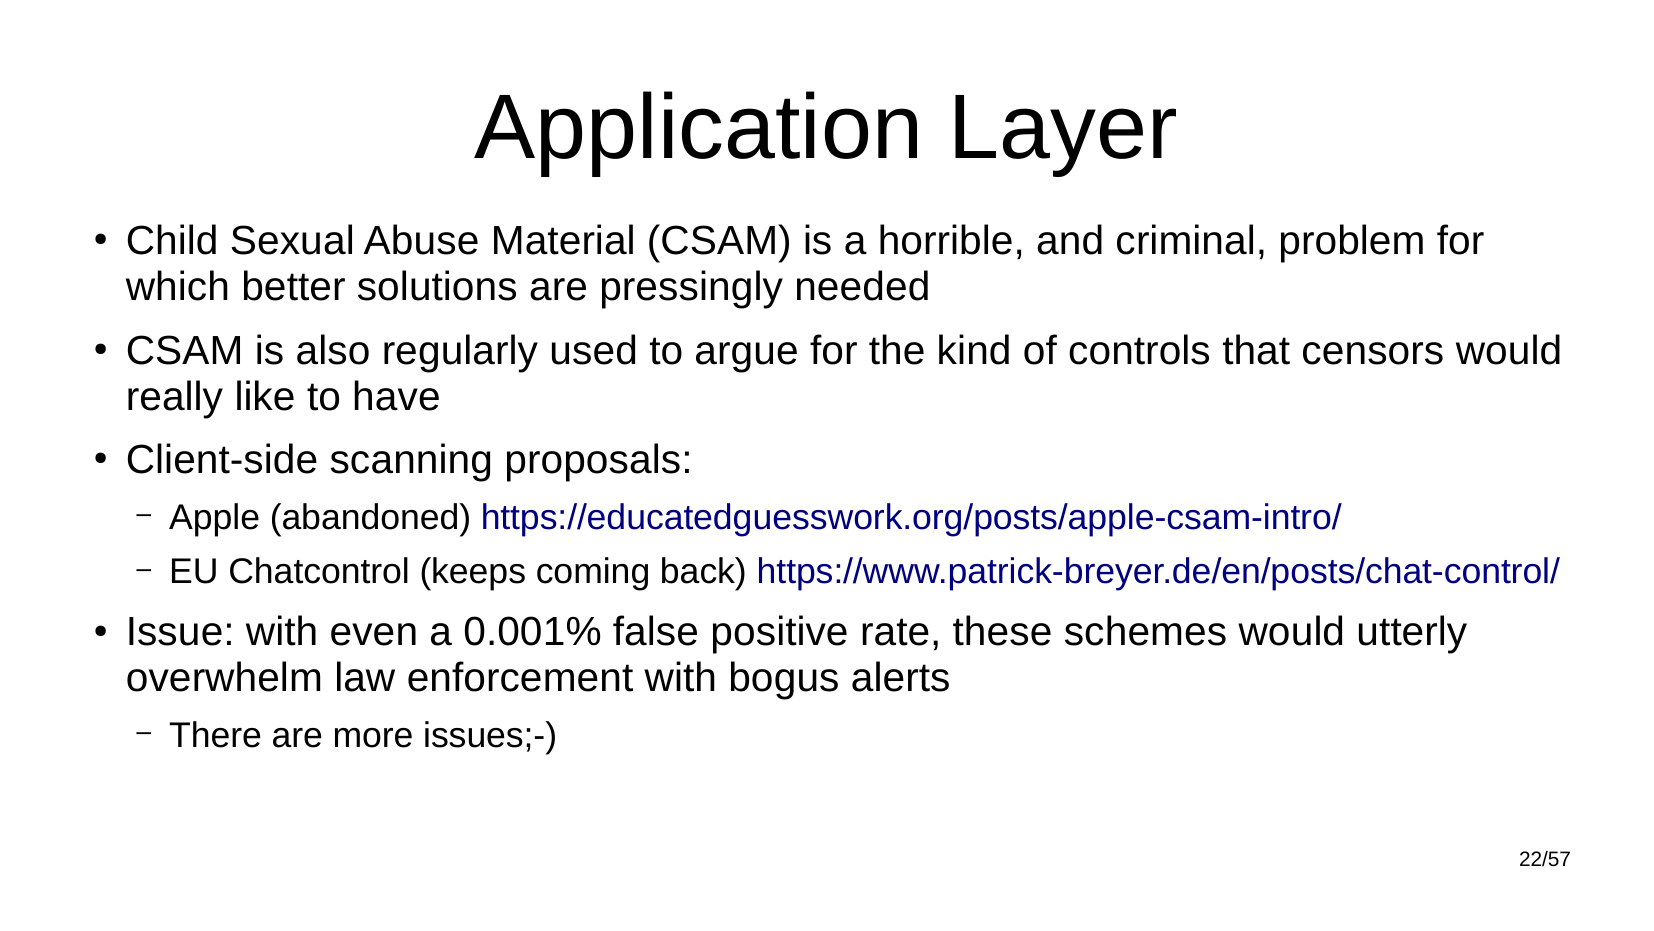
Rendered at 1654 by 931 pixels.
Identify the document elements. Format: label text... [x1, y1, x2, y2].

list Child Sexual Abuse Material (CSAM) is a horrible, and criminal, problem for which better solutions are pressingly needed CSAM is also regularly used to argue for the kind of controls that censors would really like to have Client-side scanning proposals: Apple (abandoned) https://educatedguesswork.org/posts/apple-csam-intro/ EU Chatcontrol (keeps coming back) https://www.patrick-breyer.de/en/posts/chat-control/ Issue: with even a 0.001% false positive rate, these schemes would utterly overwhelm law enforcement with bogus alerts There are more issues;-) [82, 217, 1571, 758]
title Application Layer [82, 48, 1571, 205]
